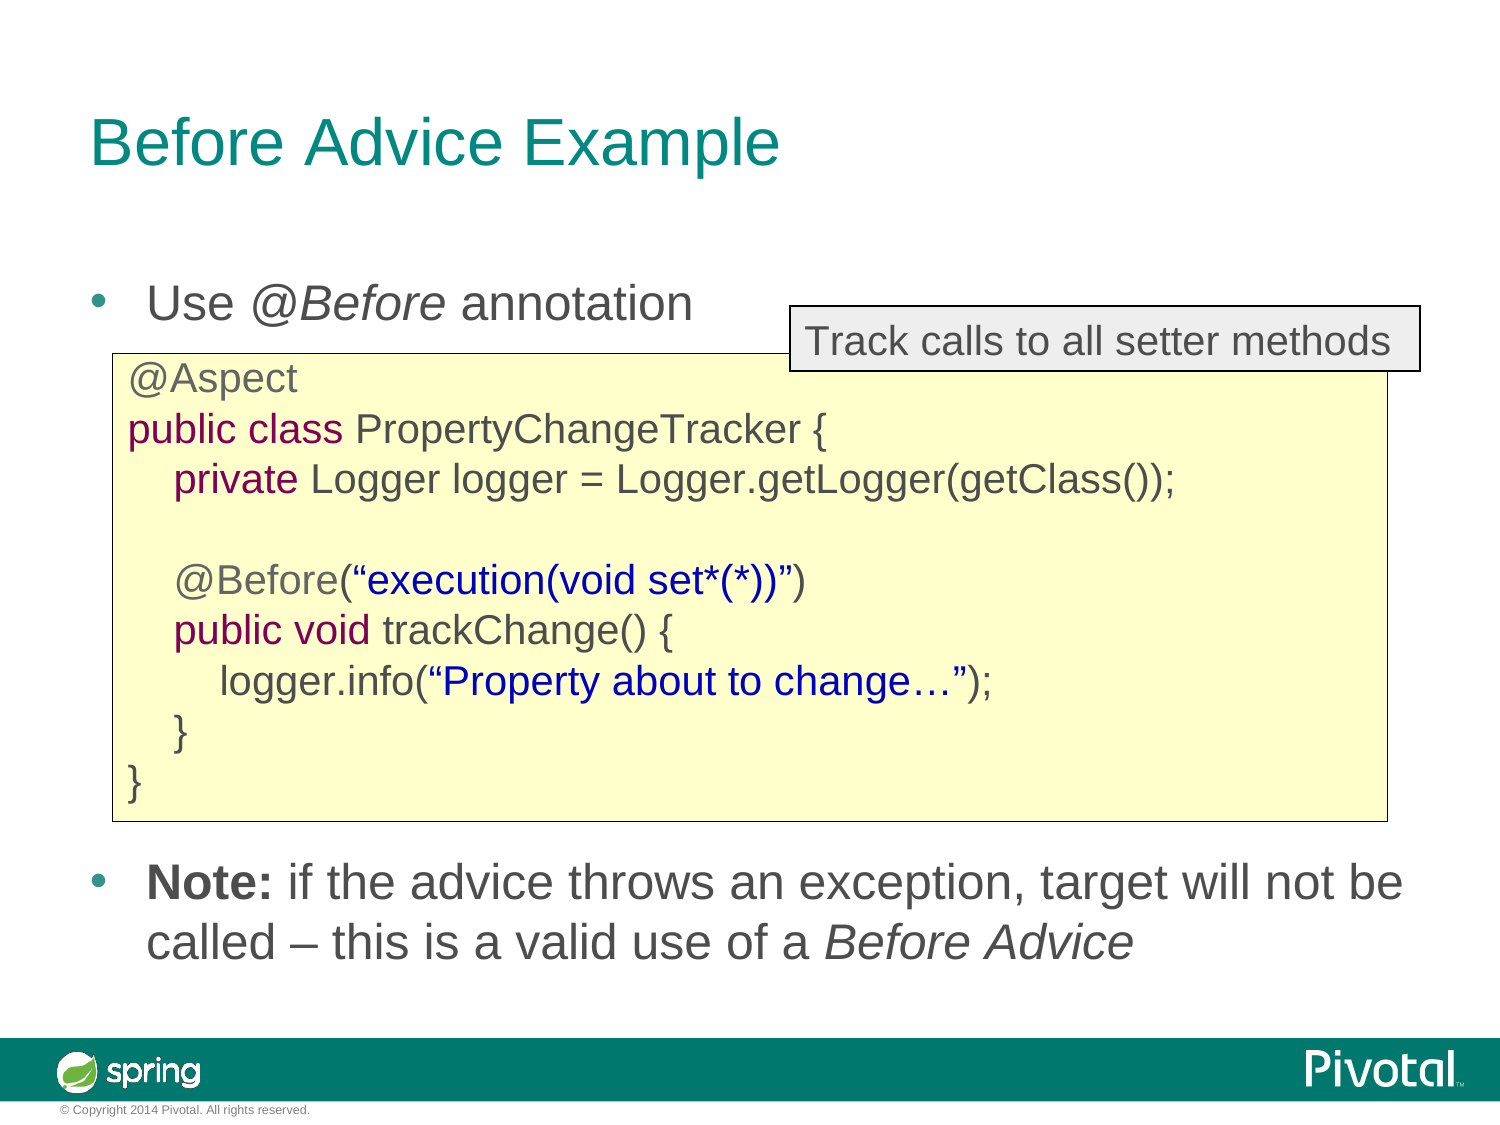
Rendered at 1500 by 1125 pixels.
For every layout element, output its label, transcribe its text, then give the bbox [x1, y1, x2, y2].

title Before Advice Example [75, 45, 1426, 233]
picture [32, 1041, 210, 1103]
list Use @Before annotation Note: if the advice throws an exception, target will not be called – this is a valid use of a Before Advice [75, 262, 1426, 978]
picture [1306, 1050, 1464, 1087]
list @Aspect public class PropertyChangeTracker { private Logger logger = Logger.getLogger(getClass()); @Before(“execution(void set*(*))”) public void trackChange() { logger.info(“Property about to change…”); } } [112, 353, 1388, 822]
text_box Track calls to all setter methods [789, 305, 1420, 372]
